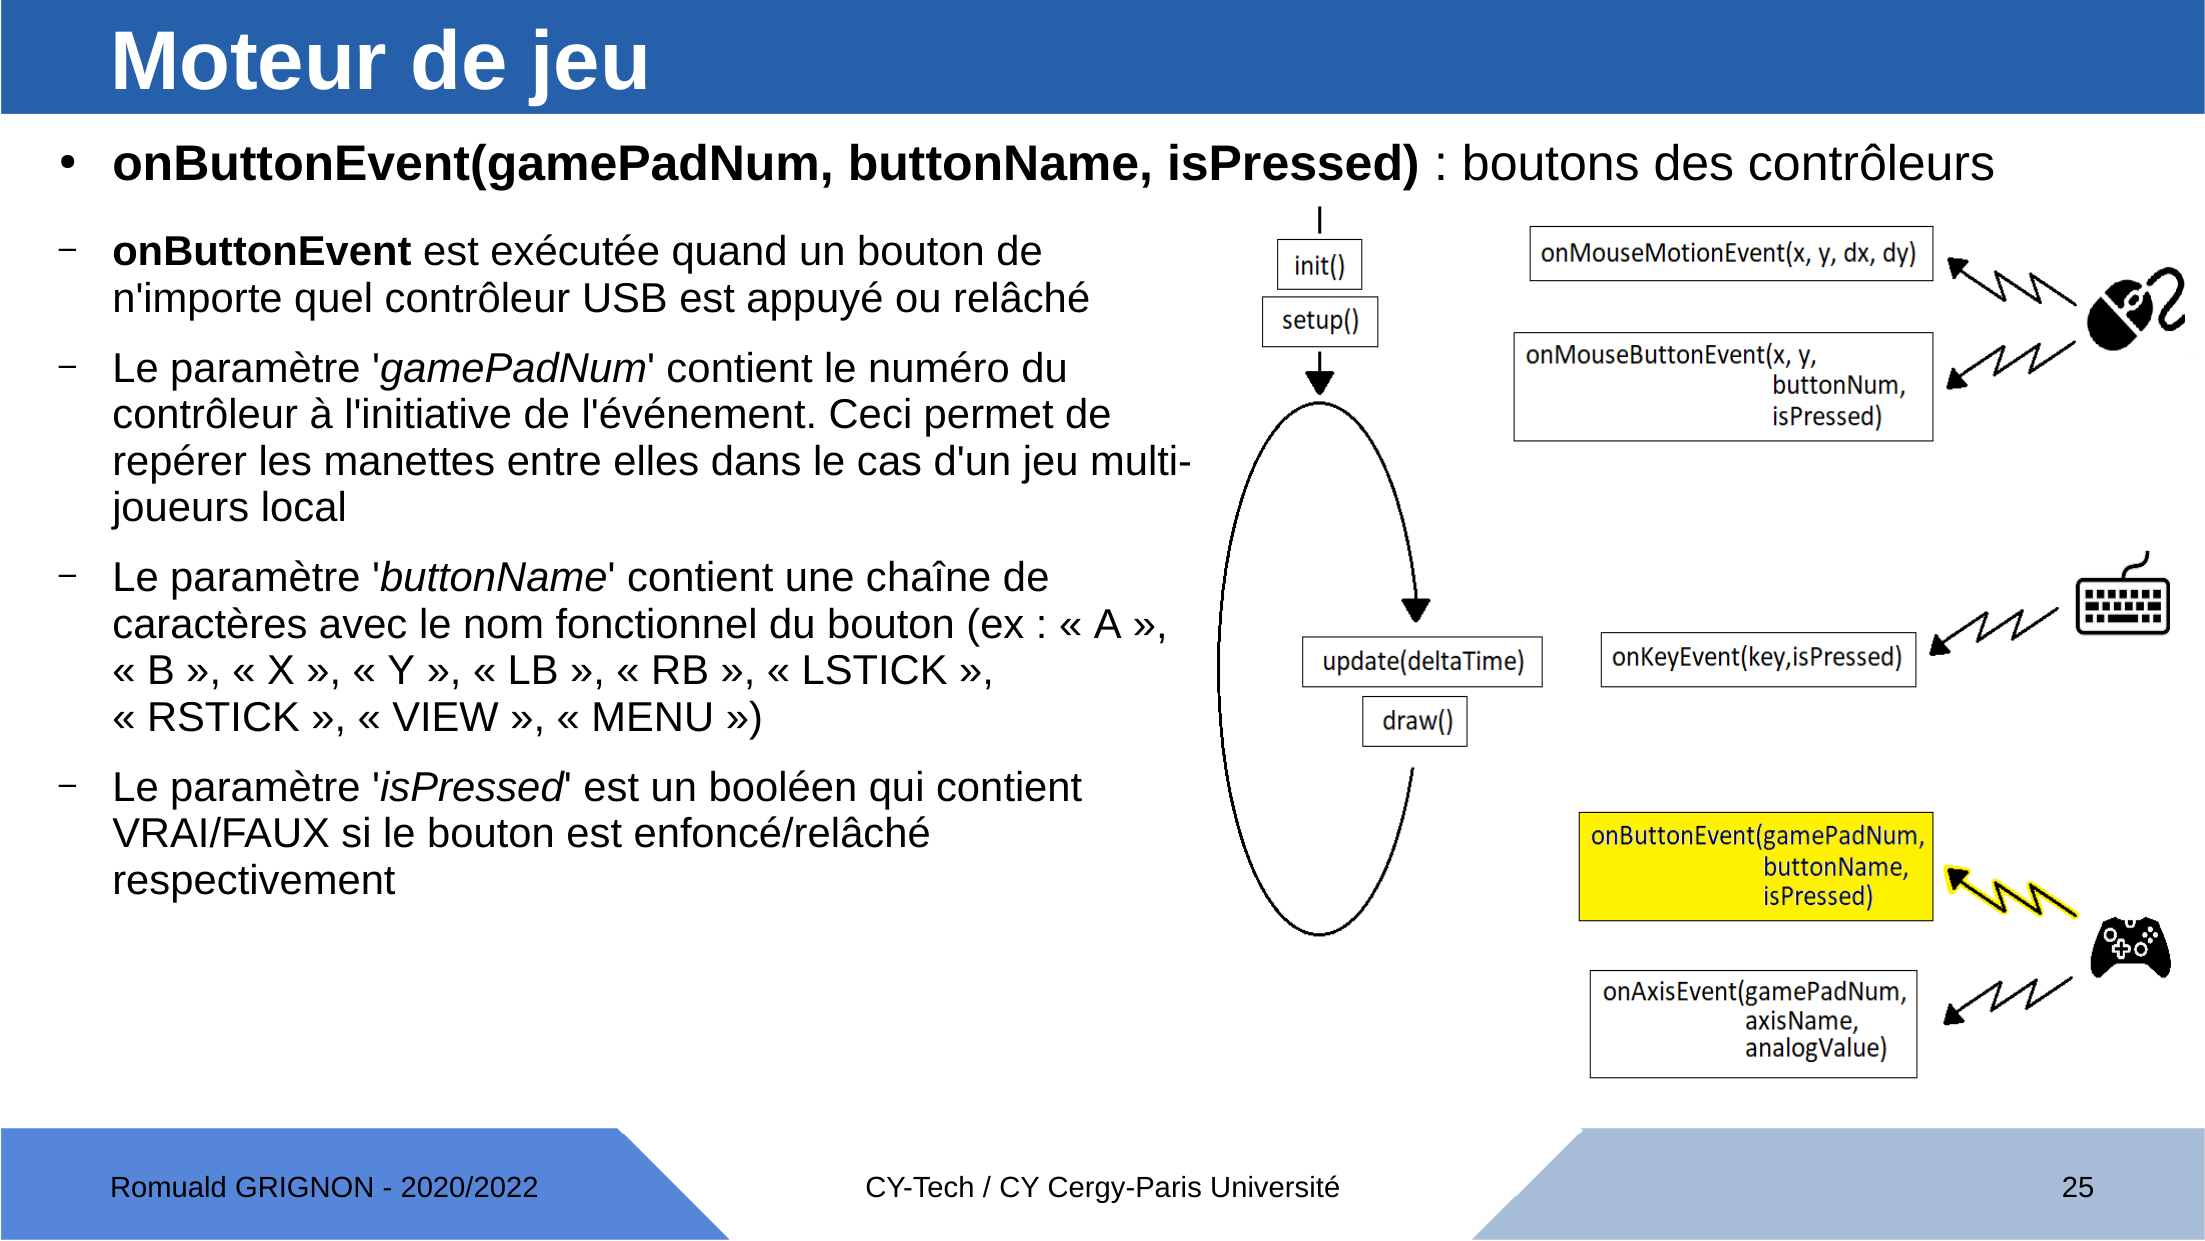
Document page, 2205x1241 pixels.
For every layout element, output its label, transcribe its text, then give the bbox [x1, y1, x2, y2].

title Moteur de jeu [110, 49, 2095, 205]
picture [0, 0, 2205, 1241]
list onButtonEvent(gamePadNum, buttonName, isPressed) : boutons des contrôleurs [41, 205, 1210, 309]
list onButtonEvent est exécutée quand un bouton de n'importe quel contrôleur USB est appuyé ou relâché Le paramètre 'gamePadNum' contient le numéro du contrôleur à l'initiative de l'événement. Ceci permet de repérer les manettes entre elles dans le cas d'un jeu multi-joueurs local Le paramètre 'buttonName' contient une chaîne de caractères avec le nom fonctionnel du bouton (ex : « A », « B », « X », « Y », « LB », « RB », « LSTICK », « RSTICK », « VIEW », « MENU ») Le paramètre 'isPressed' est un booléen qui contient VRAI/FAUX si le bouton est enfoncé/relâché respectivement [0, 298, 1207, 1106]
